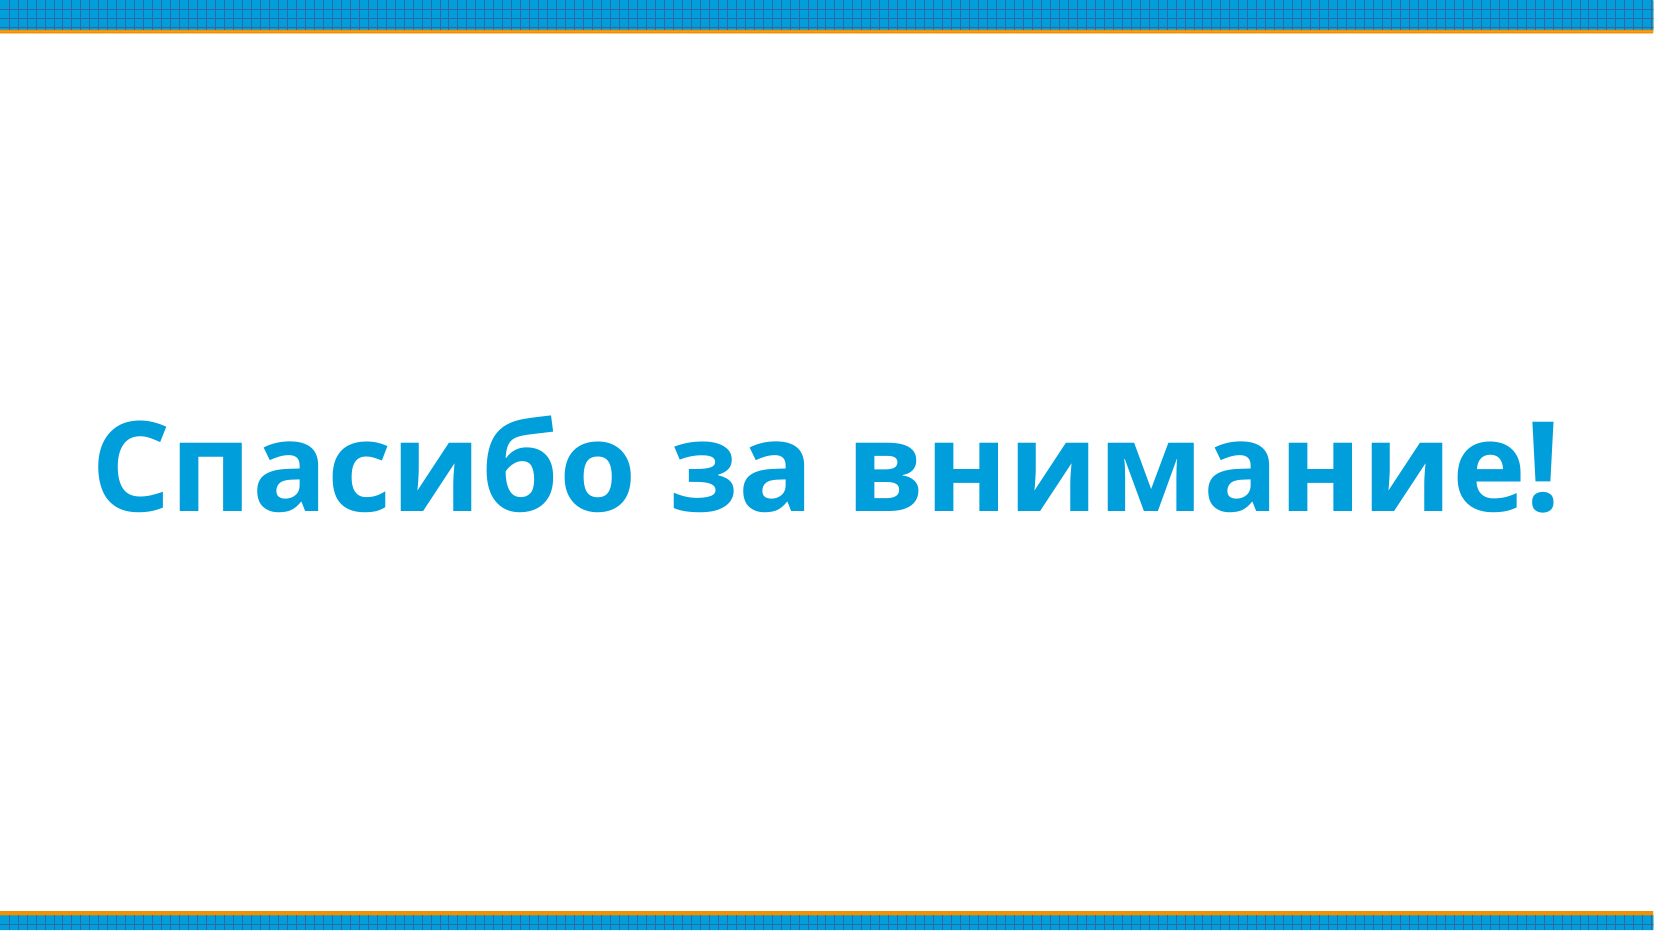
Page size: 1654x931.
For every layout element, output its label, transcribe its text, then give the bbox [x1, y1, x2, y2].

subtitle Спасибо за внимание! [82, 103, 1571, 824]
